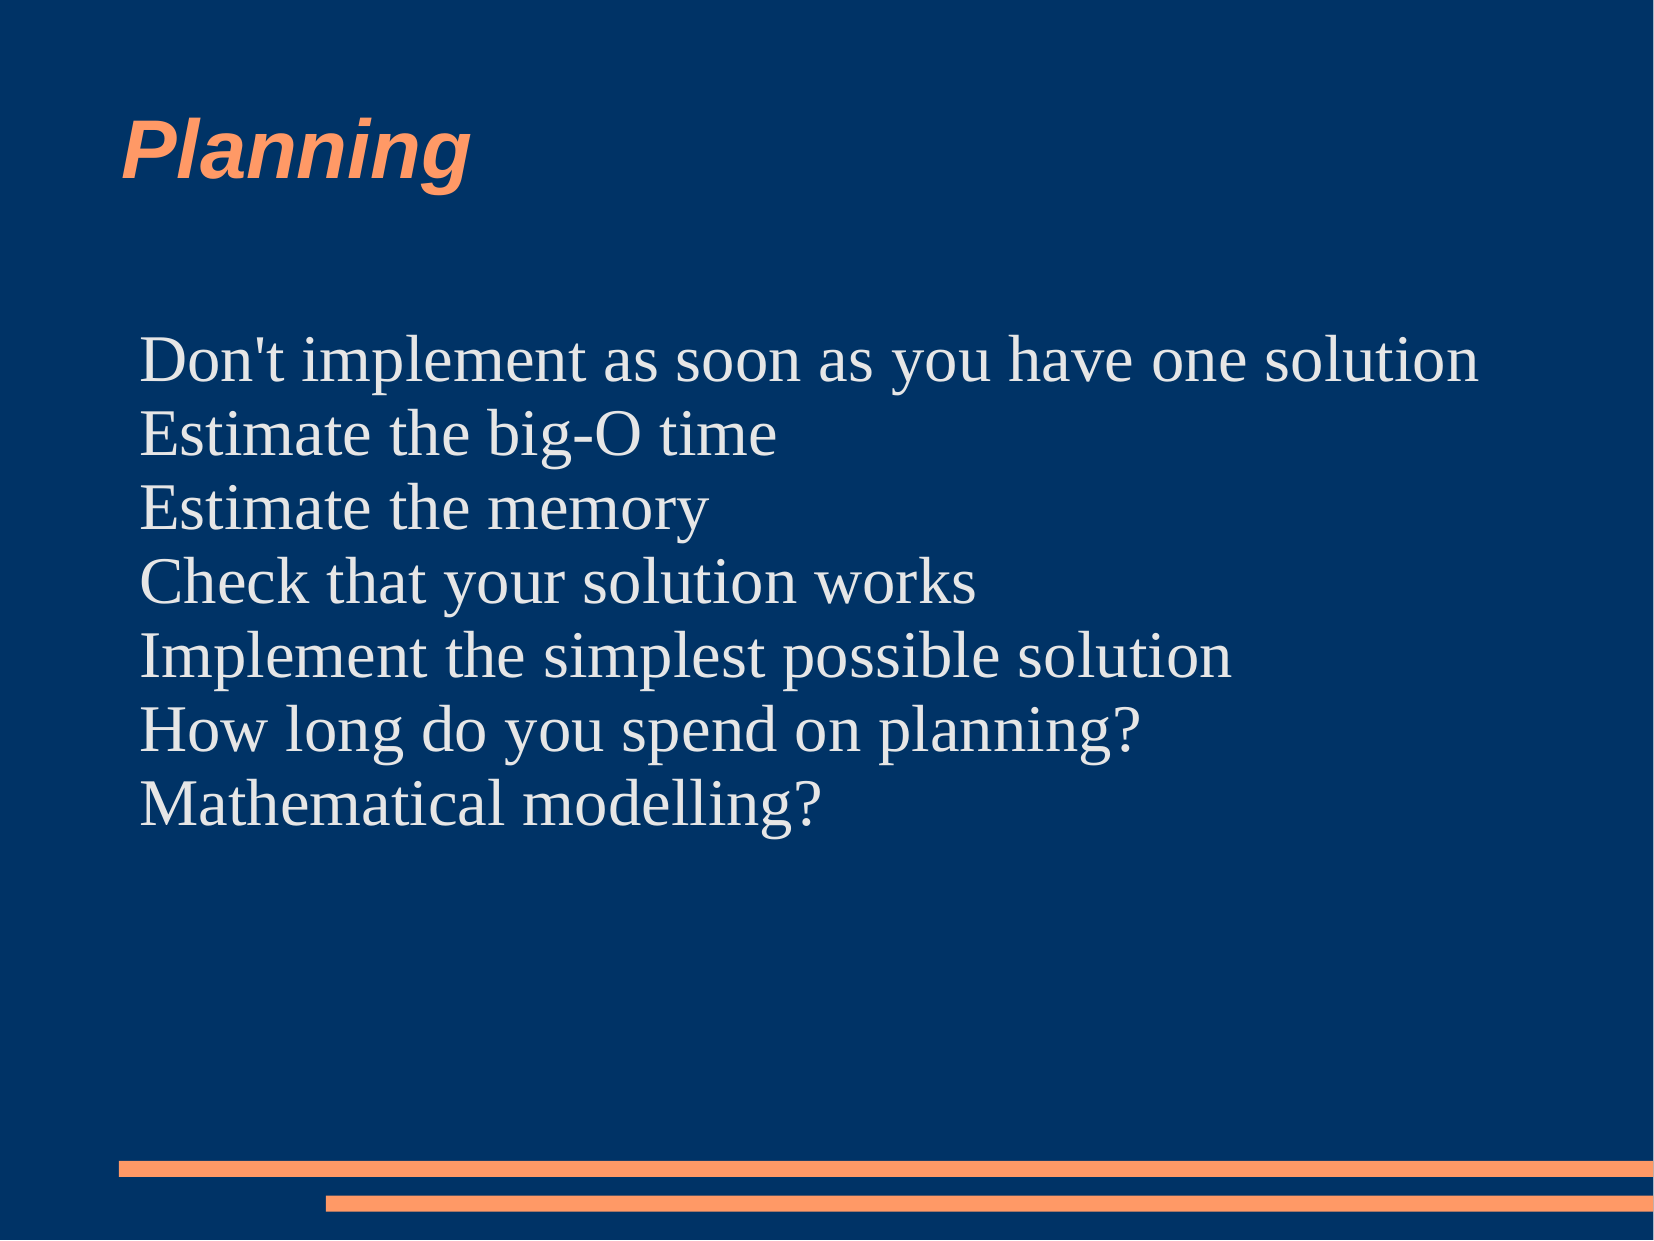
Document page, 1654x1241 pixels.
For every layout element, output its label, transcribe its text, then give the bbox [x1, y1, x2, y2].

title Planning [121, 53, 1534, 247]
list Don't implement as soon as you have one solution Estimate the big-O time Estimate the memory Check that your solution works Implement the simplest possible solution How long do you spend on planning? Mathematical modelling? [121, 322, 1561, 1118]
